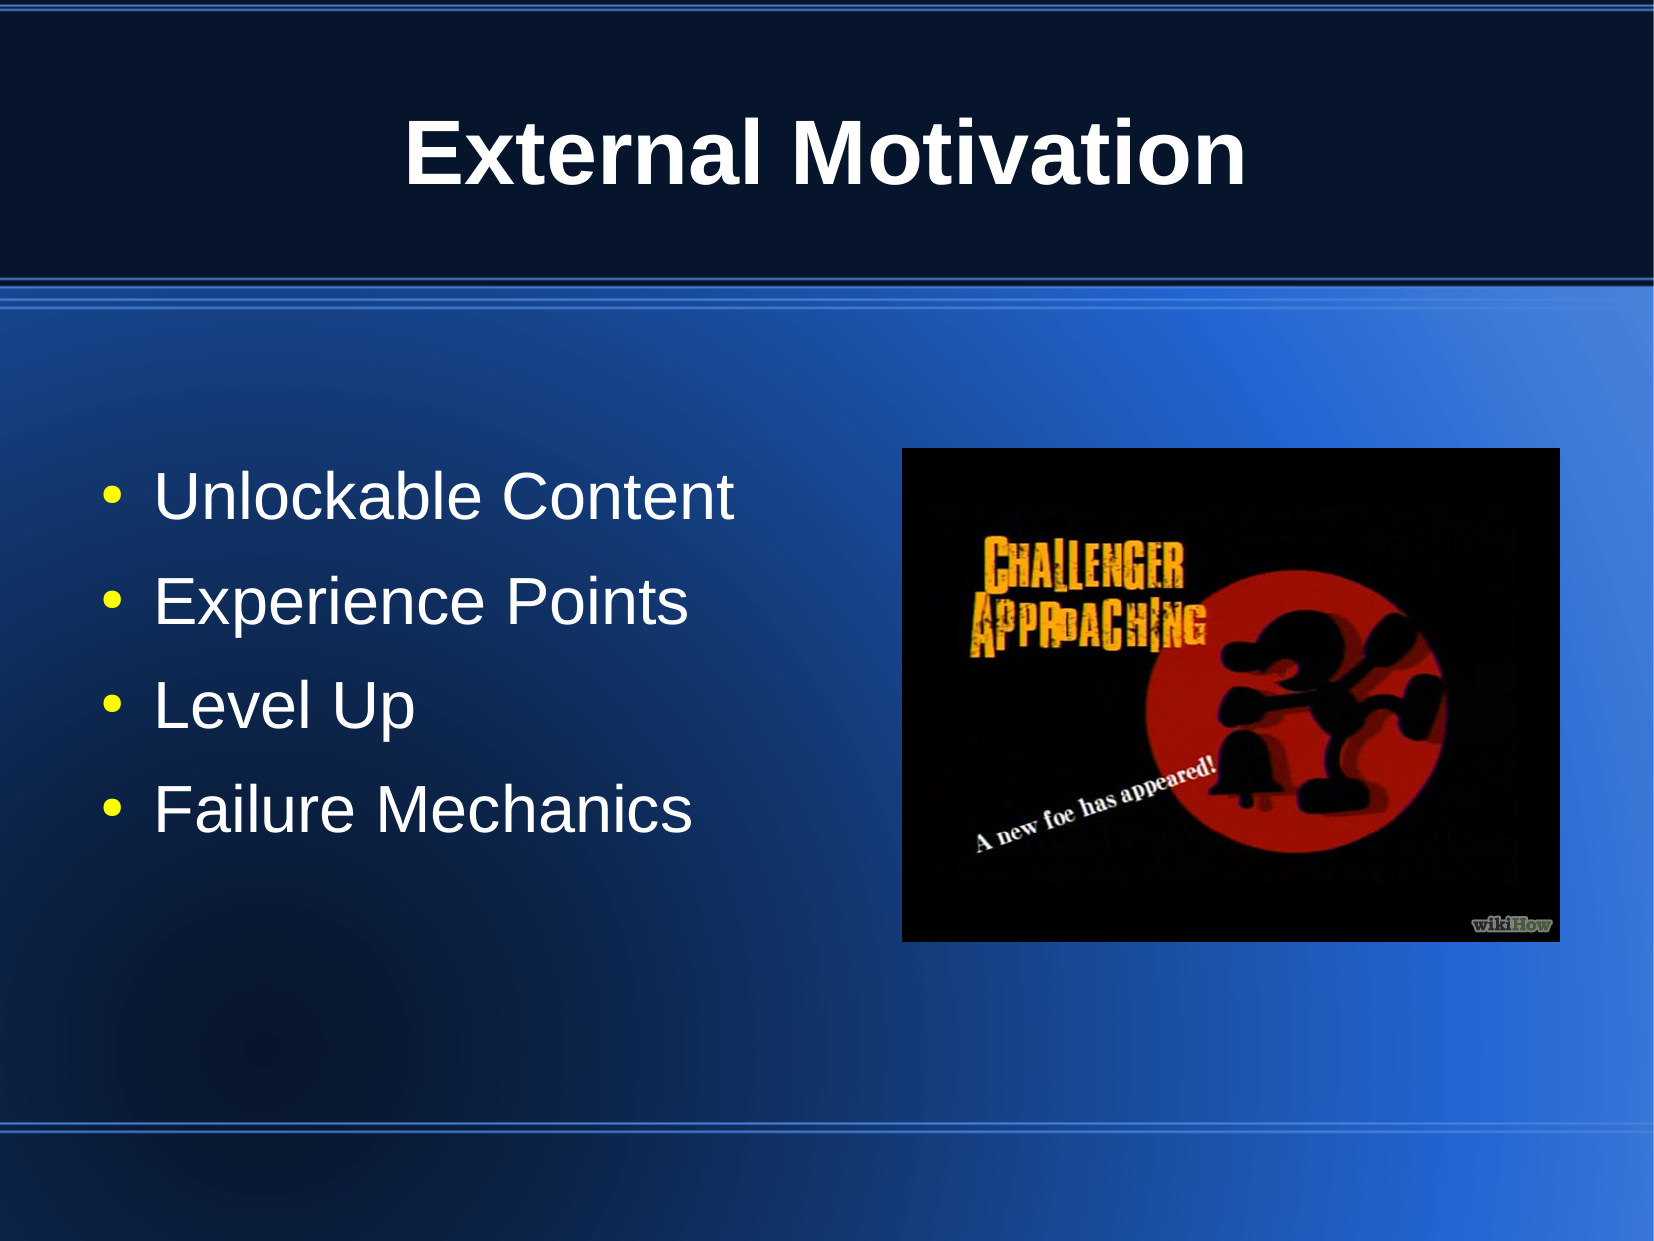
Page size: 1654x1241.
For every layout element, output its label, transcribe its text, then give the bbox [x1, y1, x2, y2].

title External Motivation [82, 49, 1571, 257]
picture [0, 0, 1654, 1241]
list Unlockable Content Experience Points Level Up Failure Mechanics [82, 355, 1571, 1058]
